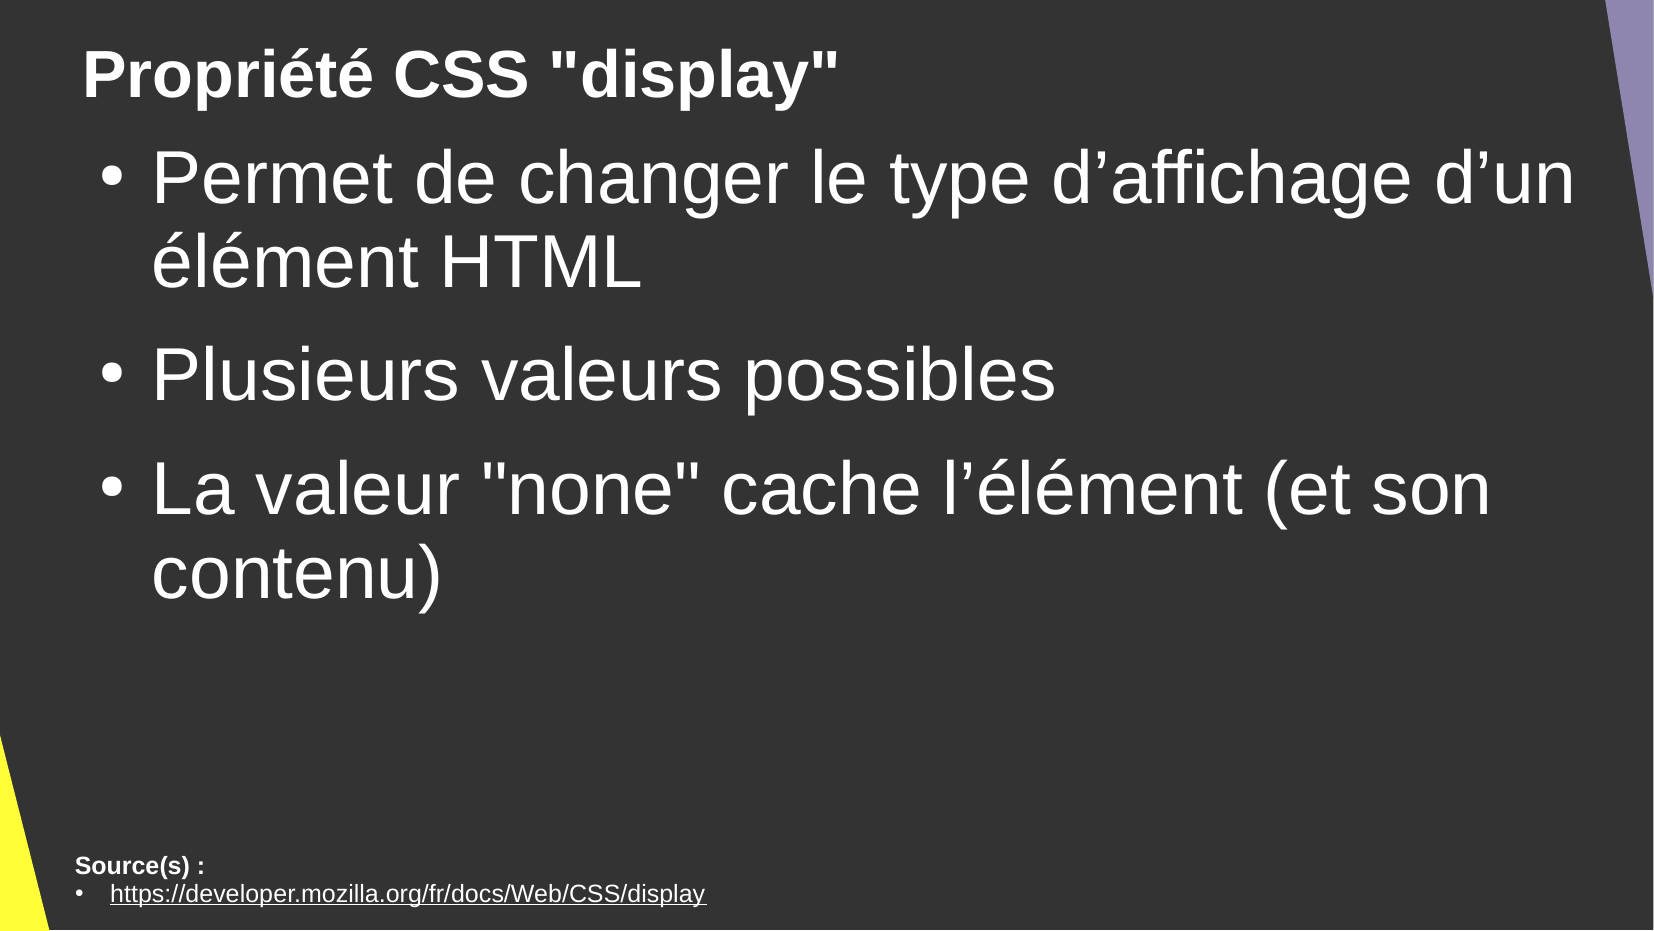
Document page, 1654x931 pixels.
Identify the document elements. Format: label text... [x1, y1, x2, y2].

text_box [1605, 0, 1654, 303]
list Permet de changer le type d’affichage d’un élément HTML Plusieurs valeurs possibles La valeur "none" cache l’élément (et son contenu) [80, 135, 1605, 662]
title Propriété CSS "display" [82, 37, 1571, 114]
text_box [0, 735, 50, 931]
text_box Source(s) : https://developer.mozilla.org/fr/docs/Web/CSS/display [60, 788, 1595, 916]
